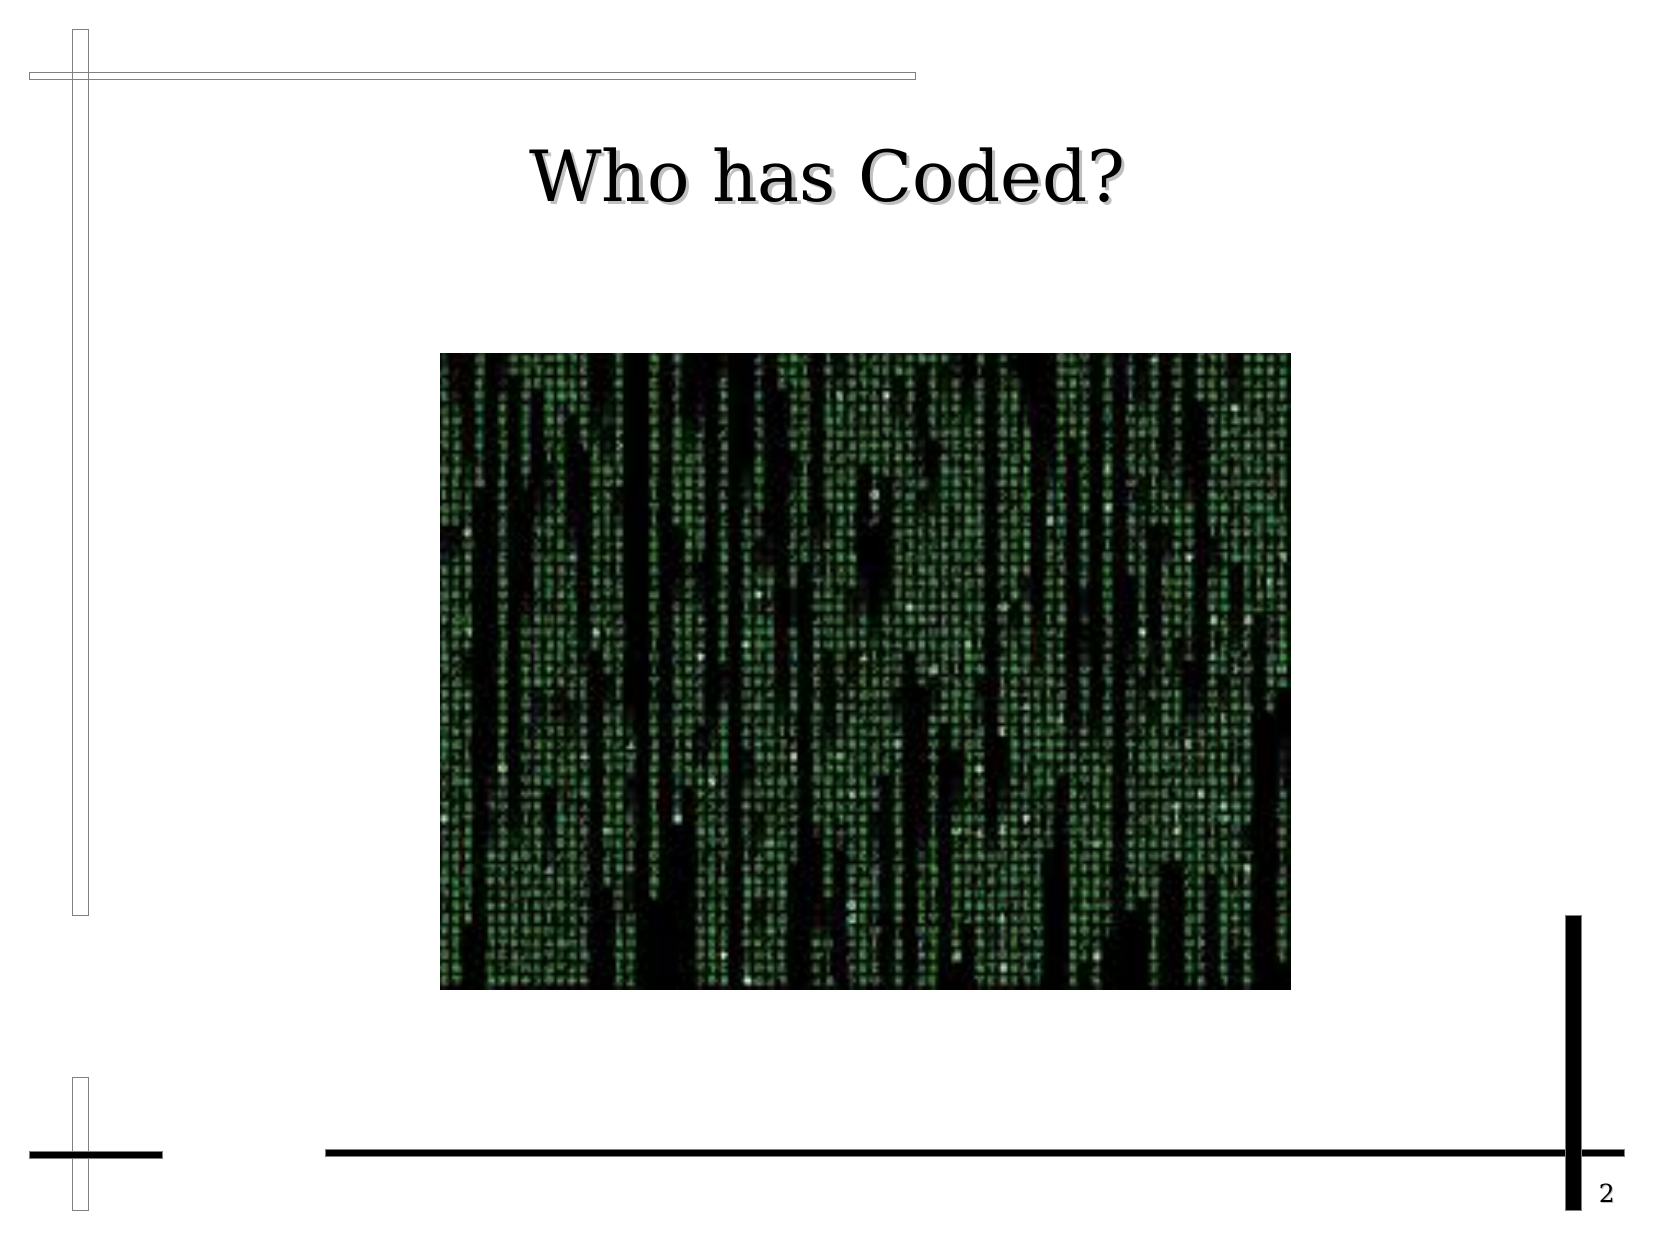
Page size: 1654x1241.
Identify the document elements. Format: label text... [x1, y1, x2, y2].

title Who has Coded? [121, 88, 1534, 266]
picture [440, 353, 1291, 991]
